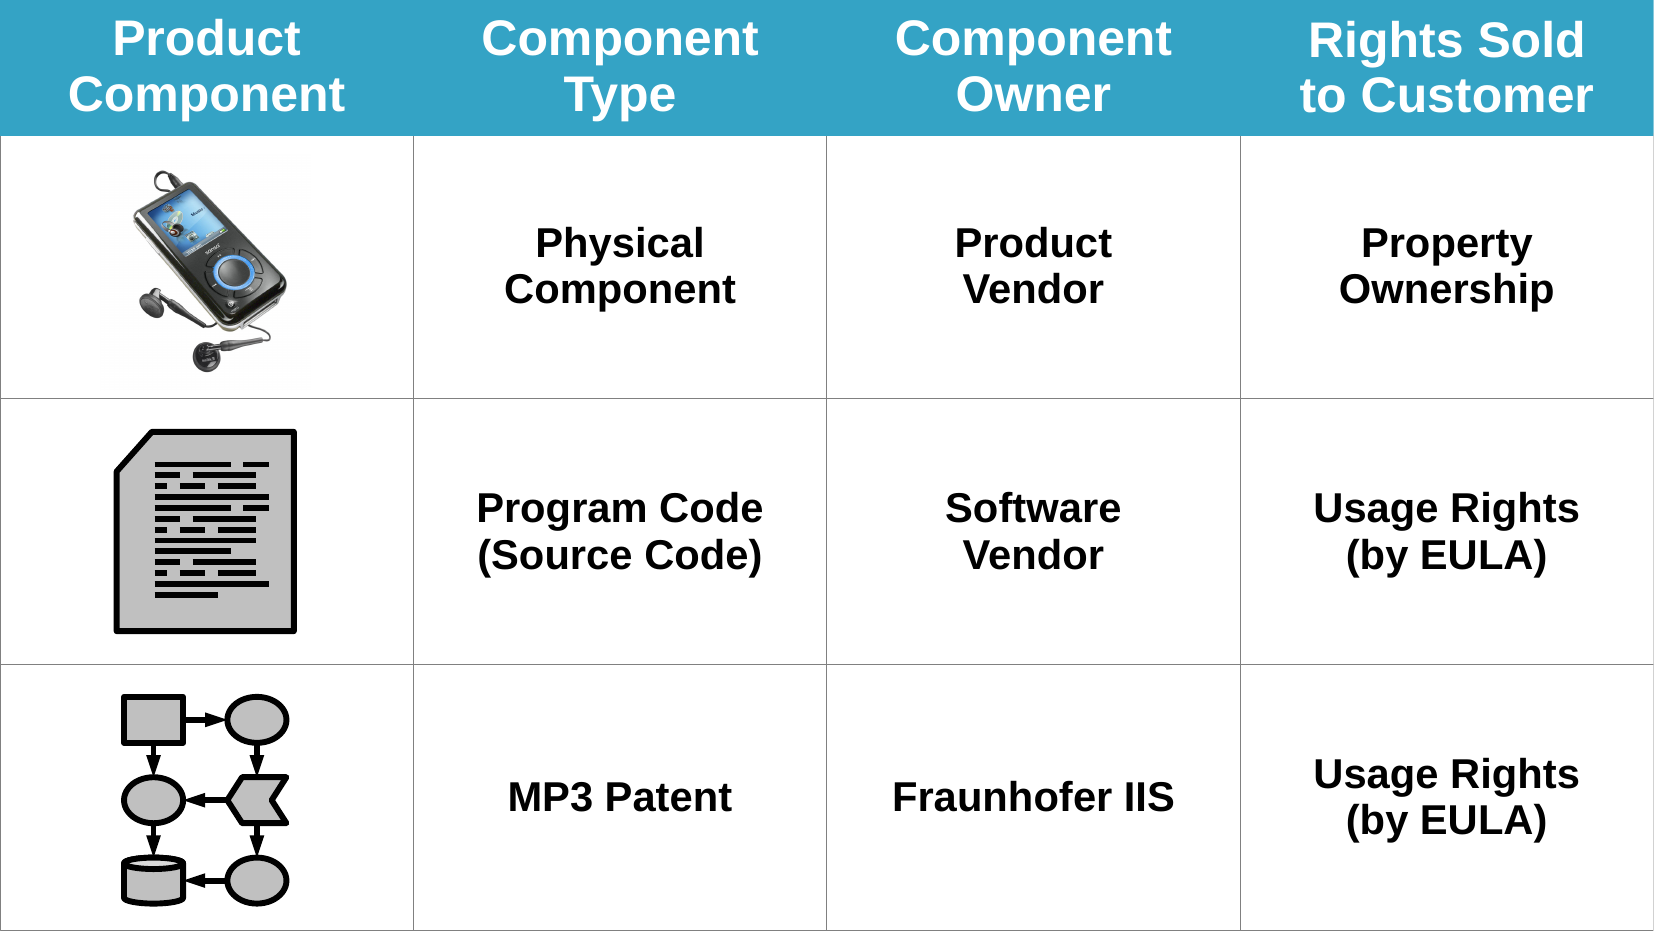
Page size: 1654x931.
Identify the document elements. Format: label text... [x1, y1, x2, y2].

text_box Product Component [0, 0, 410, 133]
text_box Product Vendor [826, 136, 1240, 398]
text_box Rights Sold to Customer [1240, 0, 1654, 133]
picture [100, 154, 311, 391]
text_box Component Type [413, 0, 827, 133]
text_box MP3 Patent [414, 665, 826, 931]
text_box Fraunhofer IIS [826, 665, 1240, 931]
text_box Usage Rights (by EULA) [1240, 665, 1654, 931]
text_box Property Ownership [1240, 136, 1654, 398]
text_box Usage Rights (by EULA) [1240, 398, 1654, 665]
text_box Software Vendor [826, 398, 1240, 665]
text_box Program Code (Source Code) [414, 398, 826, 665]
text_box [0, 136, 414, 931]
text_box Physical Component [414, 136, 826, 398]
text_box Component Owner [830, 0, 1237, 133]
